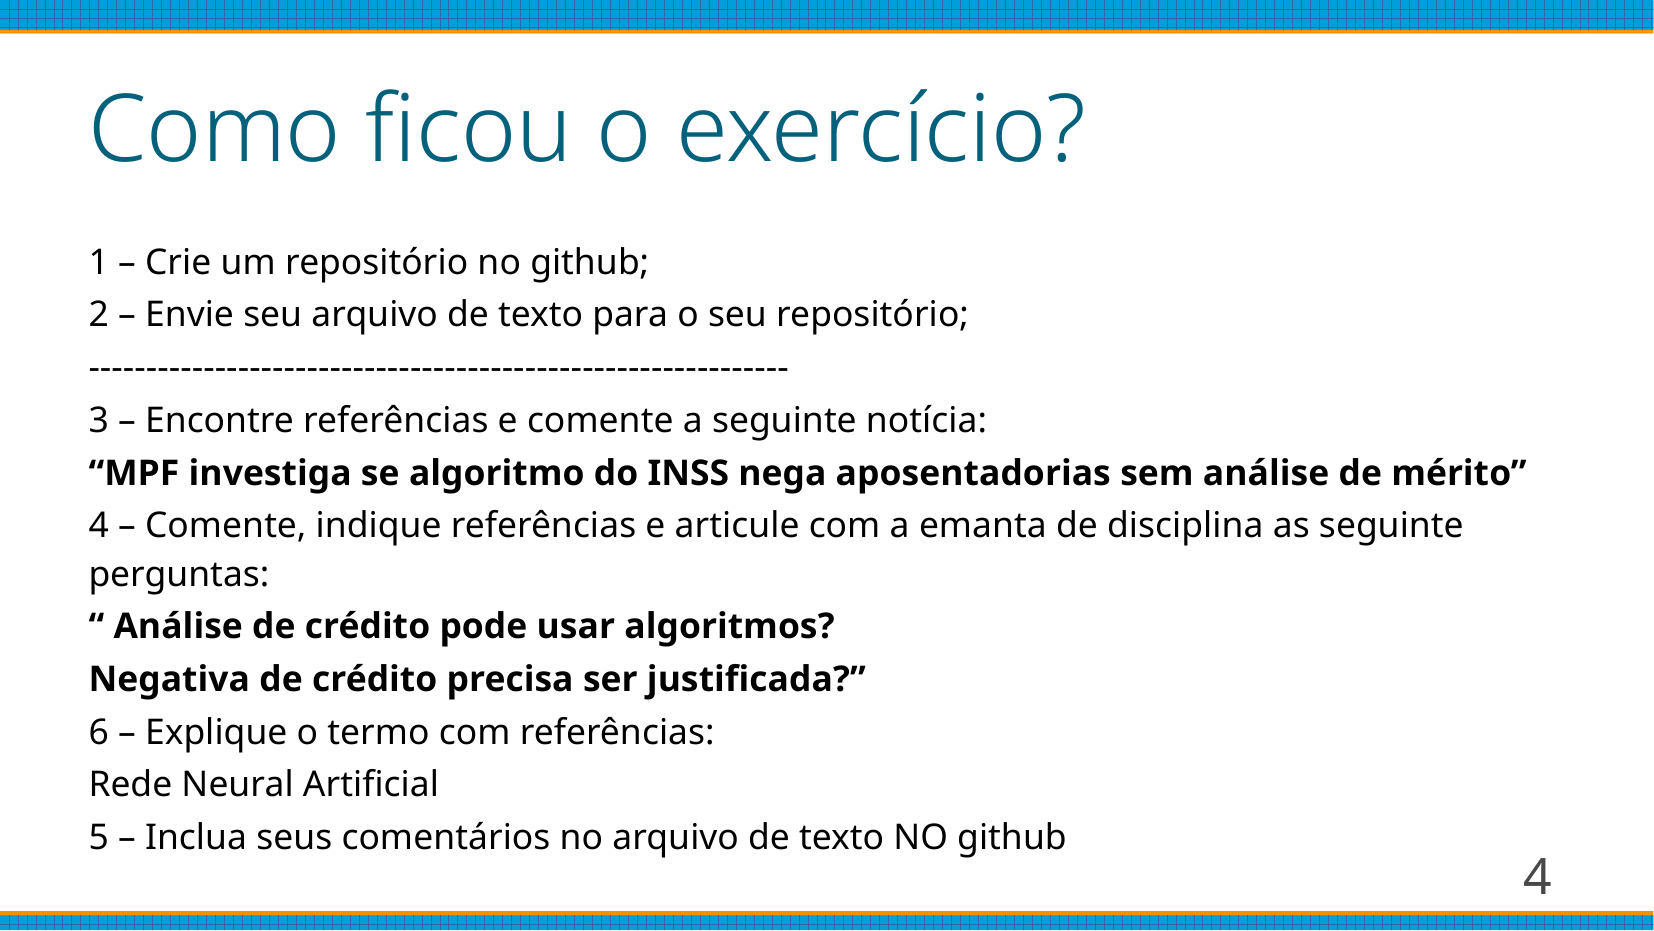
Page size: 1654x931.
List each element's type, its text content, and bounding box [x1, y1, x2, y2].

list 1 – Crie um repositório no github; 2 – Envie seu arquivo de texto para o seu repositório; ------------------------------------------------------------- 3 – Encontre referências e comente a seguinte notícia: “MPF investiga se algoritmo do INSS nega aposentadorias sem análise de mérito” 4 – Comente, indique referências e articule com a emanta de disciplina as seguinte perguntas: “ Análise de crédito pode usar algoritmos? Negativa de crédito precisa ser justificada?” 6 – Explique o termo com referências: Rede Neural Artificial 5 – Inclua seus comentários no arquivo de texto NO github [88, 236, 1565, 901]
title Como ficou o exercício? [88, 44, 1565, 207]
